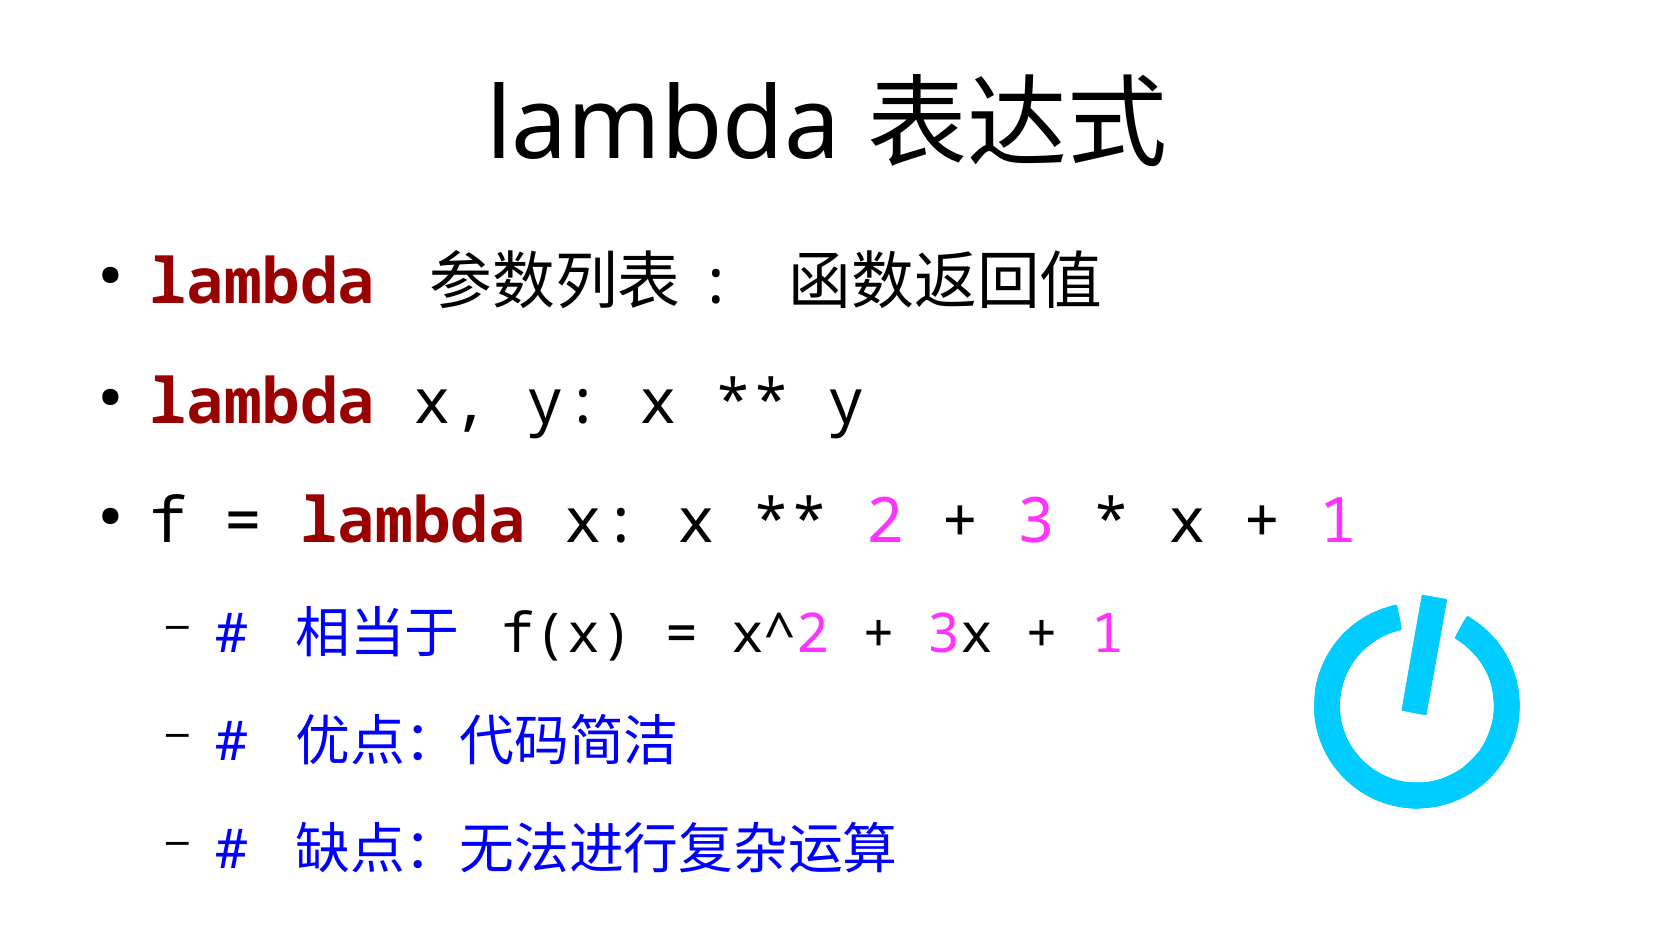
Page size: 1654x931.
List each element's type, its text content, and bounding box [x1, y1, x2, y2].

list lambda 参数列表: 函数返回值 lambda x, y: x ** y f = lambda x: x ** 2 + 3 * x + 1 # 相当于 f(x) = x^2 + 3x + 1 # 优点：代码简洁 # 缺点：无法进行复杂运算 [82, 217, 1571, 886]
title lambda表达式 [82, 37, 1571, 193]
